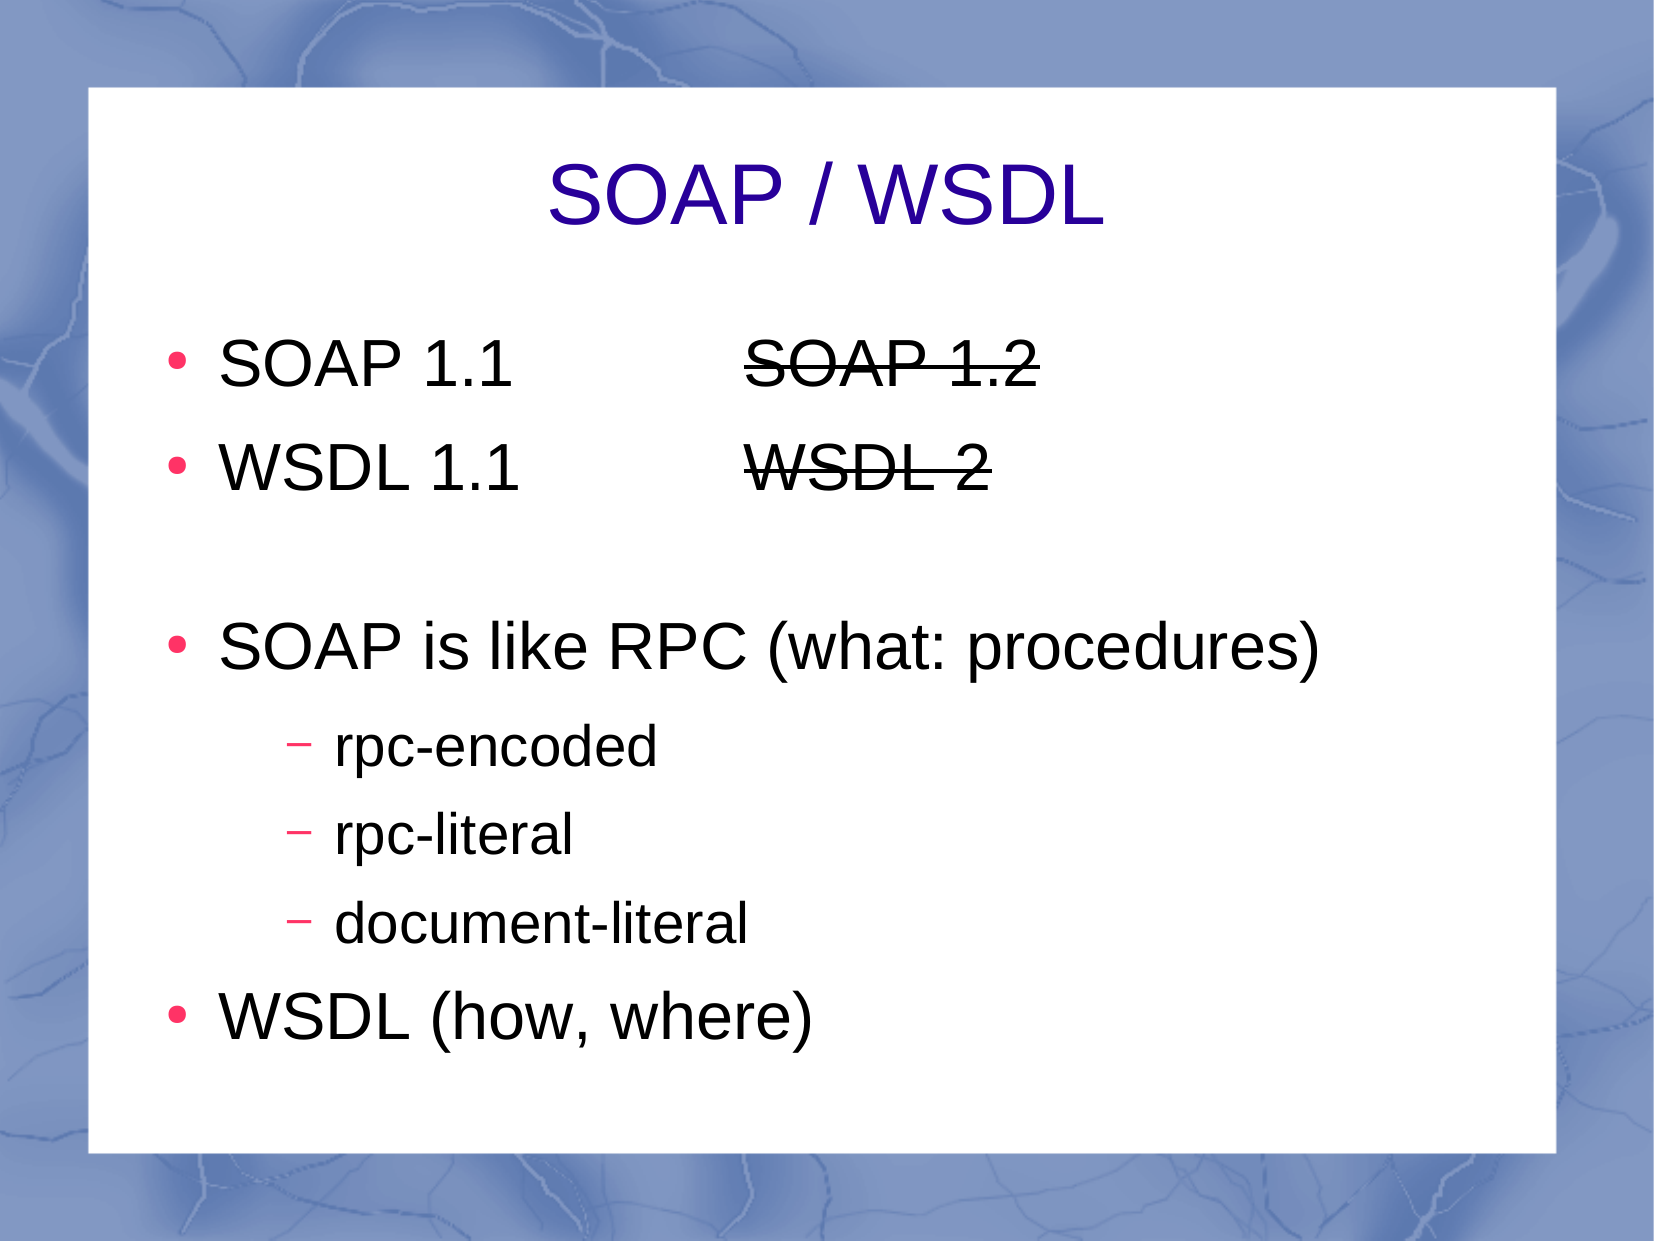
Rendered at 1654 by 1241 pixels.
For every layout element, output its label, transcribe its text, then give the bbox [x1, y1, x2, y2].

list SOAP 1.1 SOAP 1.2 WSDL 1.1 WSDL 2 SOAP is like RPC (what: procedures) rpc-encoded rpc-literal document-literal WSDL (how, where) [147, 325, 1506, 1145]
title SOAP / WSDL [118, 90, 1536, 298]
picture [0, 0, 1654, 1241]
